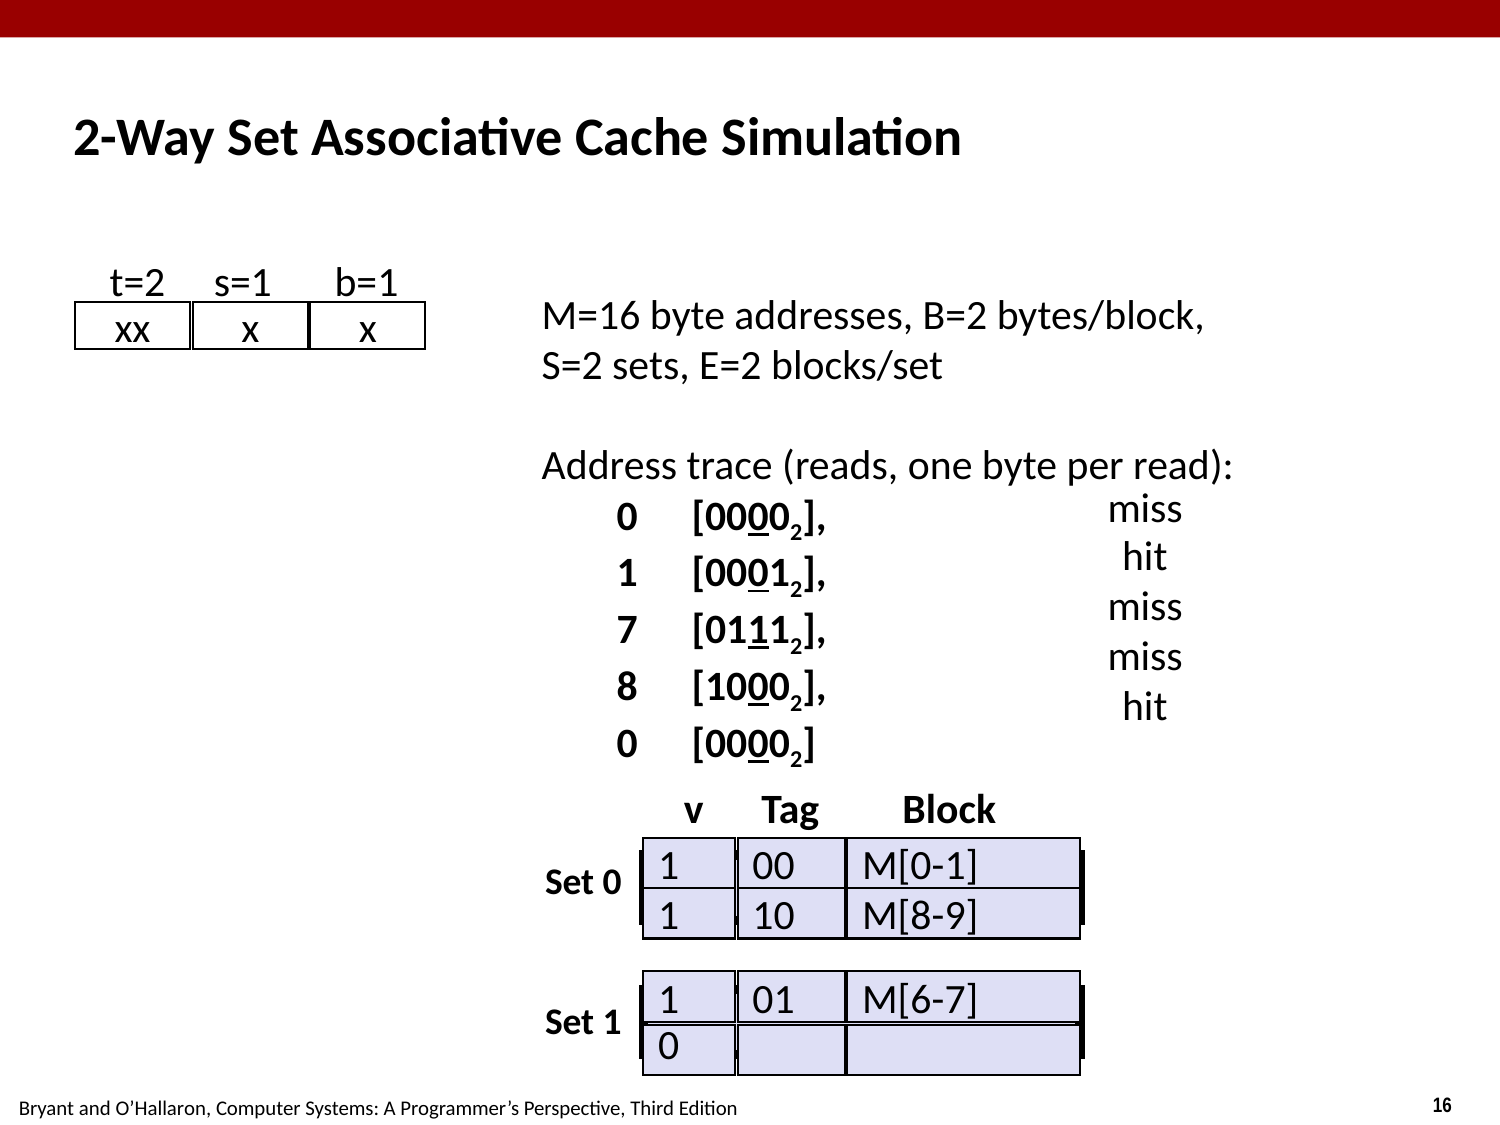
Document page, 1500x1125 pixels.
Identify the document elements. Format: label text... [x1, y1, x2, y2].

text_box s=1 [199, 247, 288, 302]
text_box 00 [737, 838, 845, 888]
text_box miss [1092, 637, 1198, 685]
text_box 1 [643, 838, 735, 888]
text_box b=1 [319, 247, 414, 302]
text_box [643, 989, 1081, 1075]
text_box miss [1092, 587, 1198, 635]
text_box 10 [737, 888, 845, 939]
text_box hit [1107, 537, 1183, 585]
text_box 0 [643, 1025, 735, 1075]
title 2-Way Set Associative Cache Simulation [58, 71, 1388, 197]
text_box v [669, 774, 719, 838]
text_box miss [1092, 489, 1198, 537]
text_box xx [74, 302, 191, 349]
text_box 1 [643, 888, 735, 939]
text_box Set 0 [530, 849, 637, 910]
text_box Tag [746, 774, 835, 838]
text_box M[6-7] [847, 971, 1081, 1022]
text_box M=16 byte addresses, B=2 bytes/block, S=2 sets, E=2 blocks/set Address trace (reads, one byte per read): 0 [00002], 1 [00012], 7 [01112], 8 [10002], 0 [00002] [526, 280, 1425, 780]
text_box t=2 [94, 247, 181, 312]
text_box x [310, 302, 426, 349]
text_box hit [1107, 687, 1183, 735]
text_box Set 1 [530, 989, 637, 1050]
text_box 01 [737, 971, 845, 1022]
text_box x [192, 302, 308, 349]
text_box M[8-9] [847, 888, 1081, 939]
text_box M[0-1] [847, 838, 1081, 888]
text_box Block [887, 774, 1012, 838]
text_box 1 [643, 971, 735, 1022]
